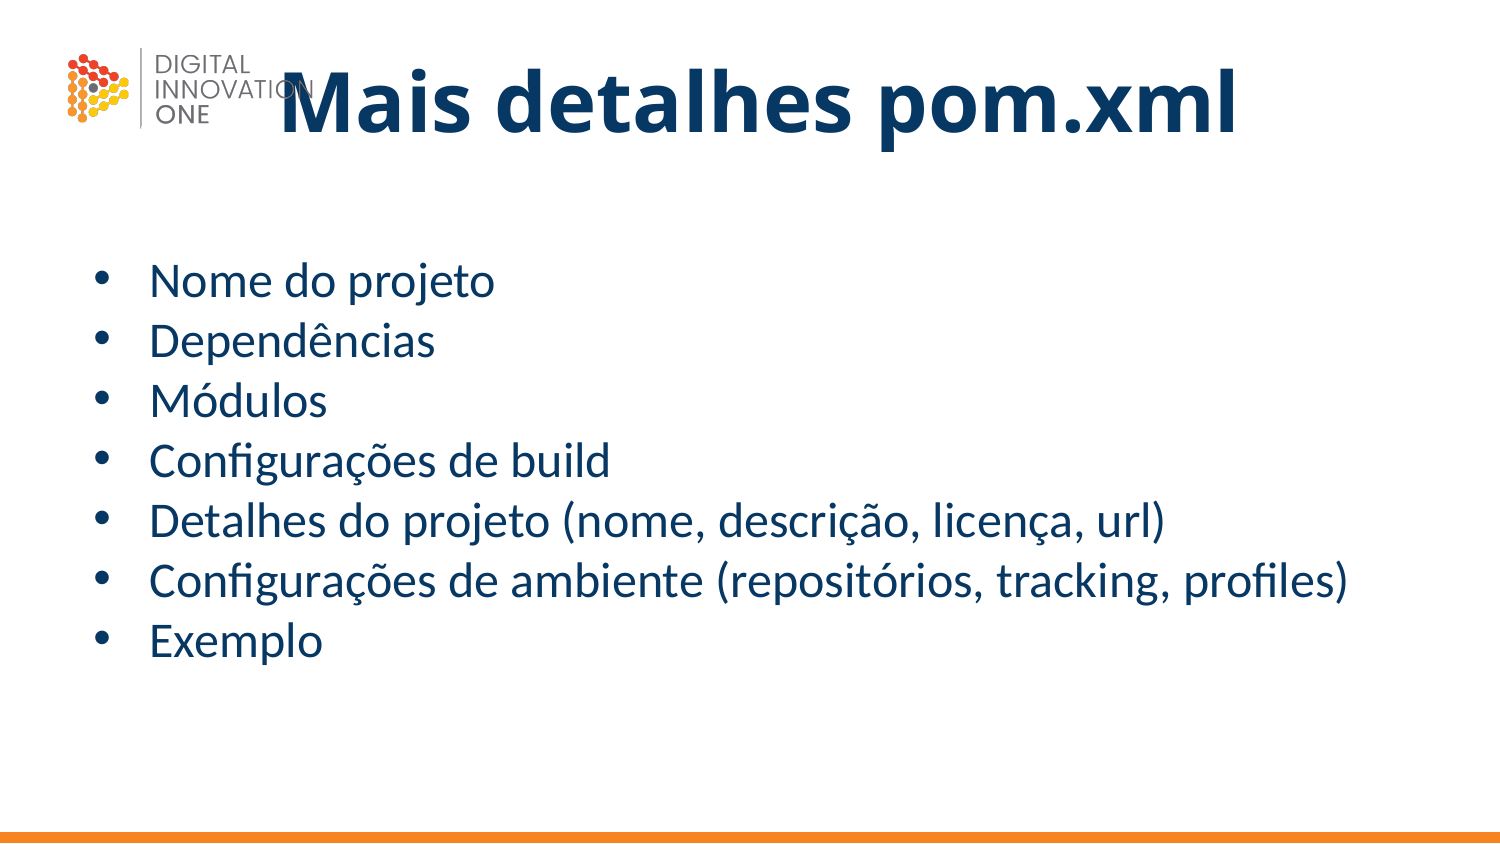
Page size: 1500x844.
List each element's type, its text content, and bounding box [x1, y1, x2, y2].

text_box Nome do projeto Dependências Módulos Configurações de build Detalhes do projeto (nome, descrição, licença, url) Configurações de ambiente (repositórios, tracking, profiles) Exemplo [65, 232, 1457, 750]
subtitle Mais detalhes pom.xml [51, 50, 1449, 148]
picture [51, 39, 330, 137]
text_box [0, 832, 1500, 843]
